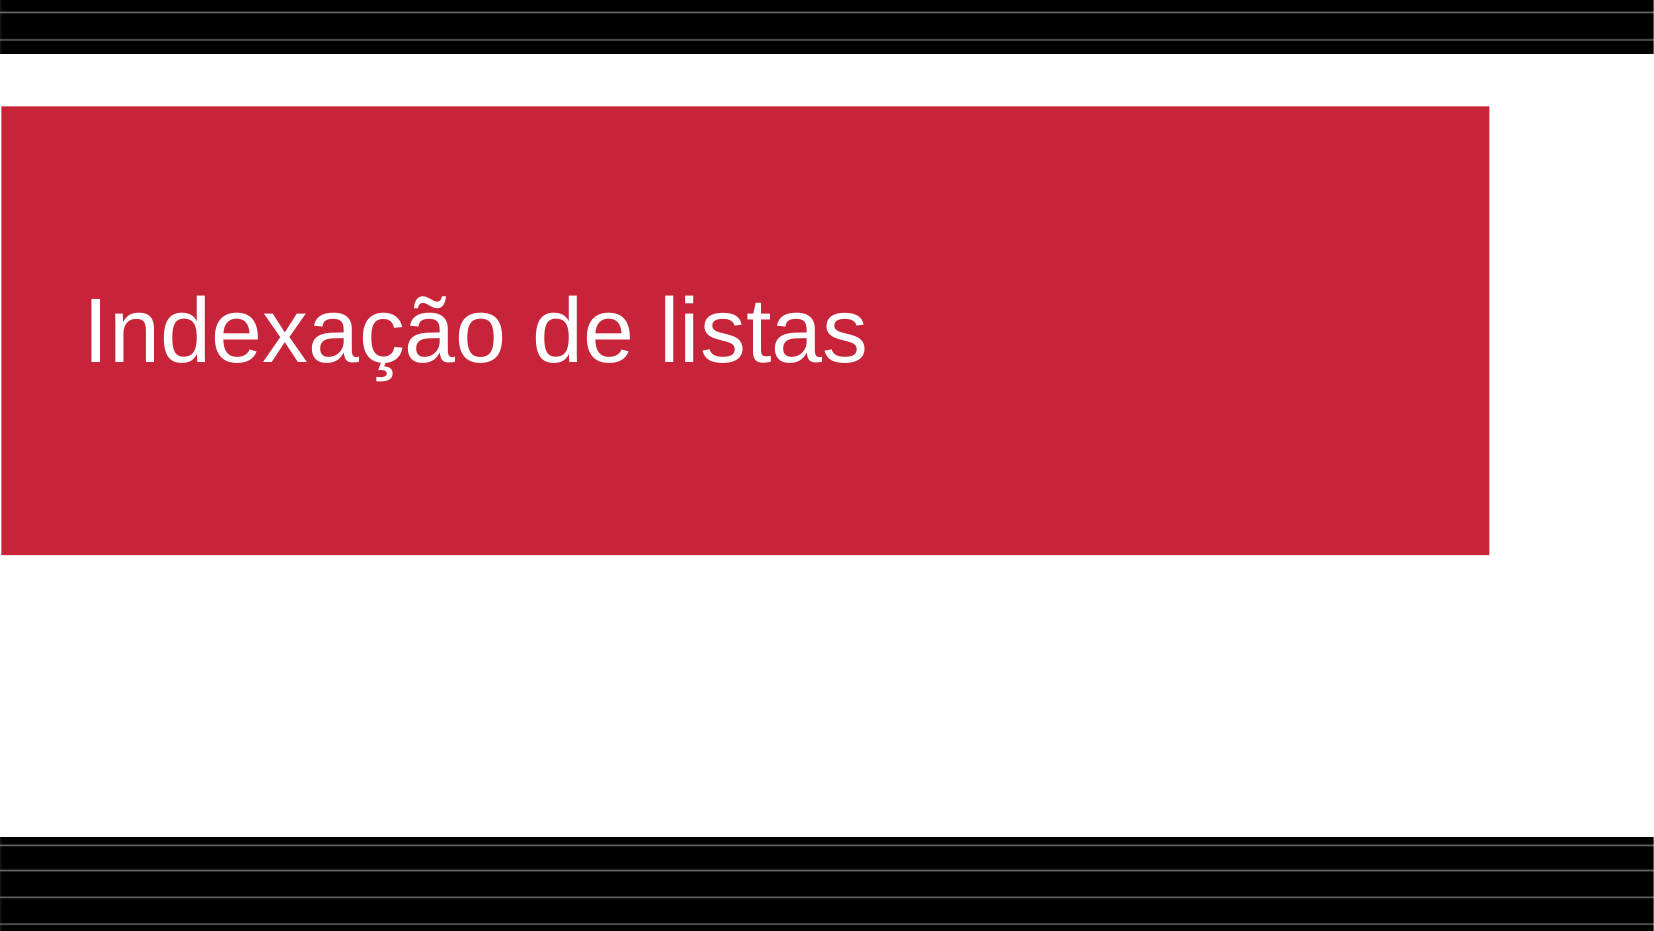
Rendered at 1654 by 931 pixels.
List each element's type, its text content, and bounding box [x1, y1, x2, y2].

picture [0, 837, 1654, 931]
picture [0, 0, 1654, 54]
title Indexação de listas [1, 106, 1490, 556]
